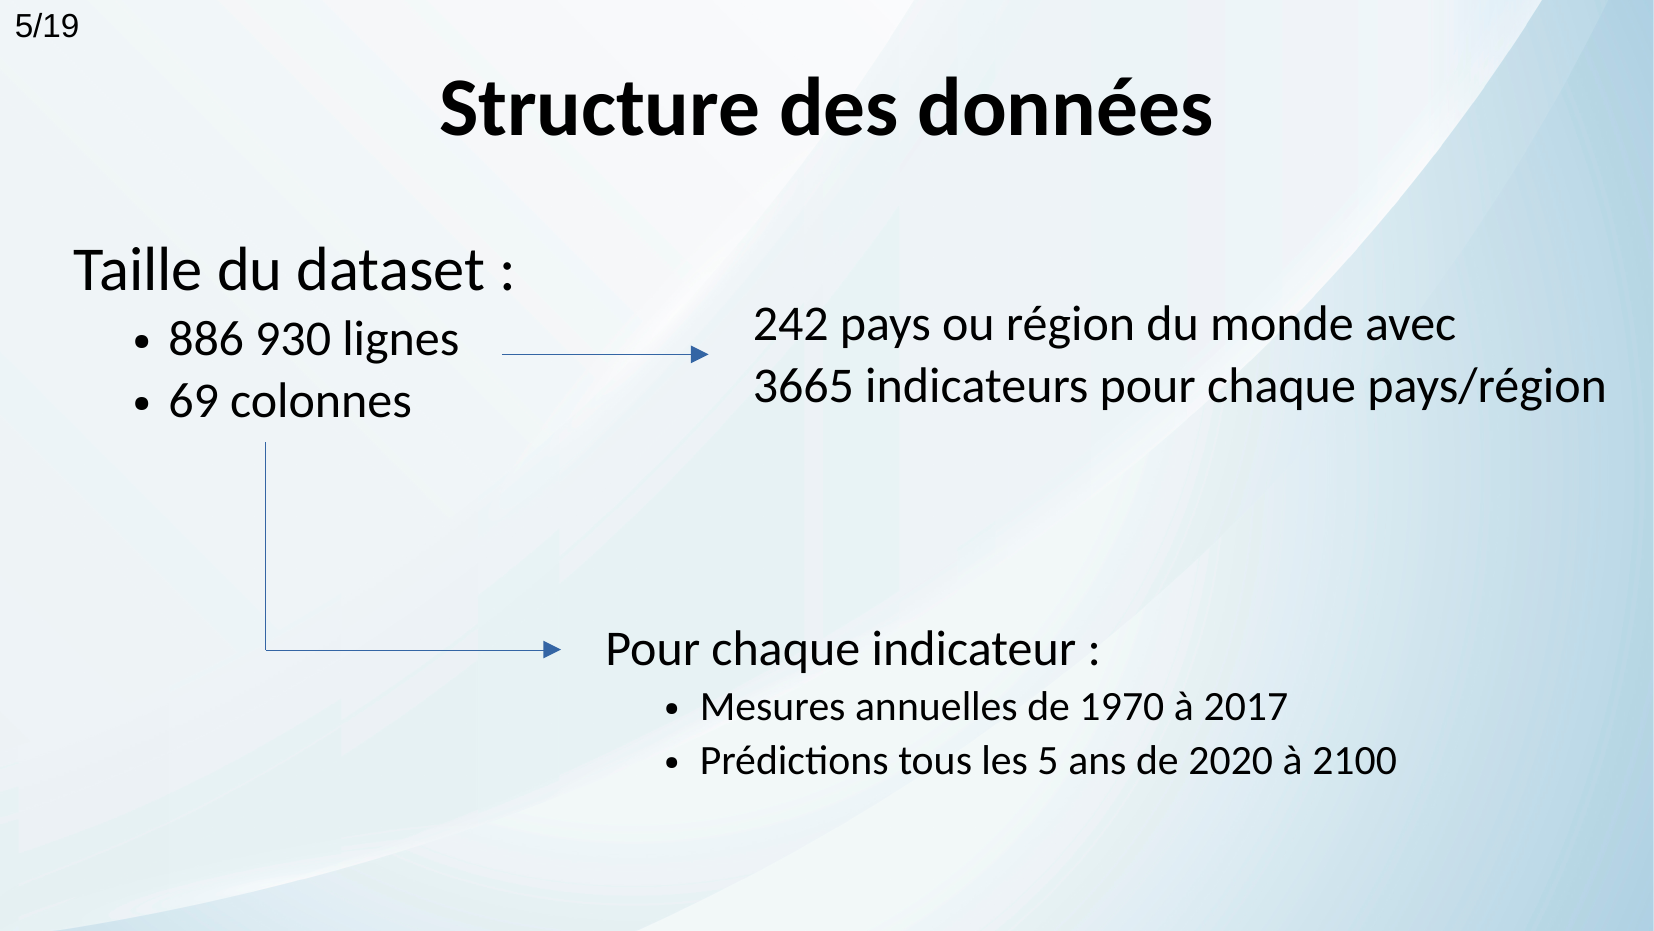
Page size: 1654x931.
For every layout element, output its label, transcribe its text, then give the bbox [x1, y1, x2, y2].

text_box Taille du dataset : 886 930 lignes 69 colonnes [59, 236, 532, 501]
text_box 242 pays ou région du monde avec 3665 indicateurs pour chaque pays/région [738, 295, 1654, 591]
title Structure des données [82, 37, 1571, 193]
text_box 5/19 [0, 0, 119, 60]
text_box Pour chaque indicateur : Mesures annuelles de 1970 à 2017 Prédictions tous les 5 ans de 2020 à 2100 [590, 620, 1595, 931]
picture [0, 0, 1654, 931]
